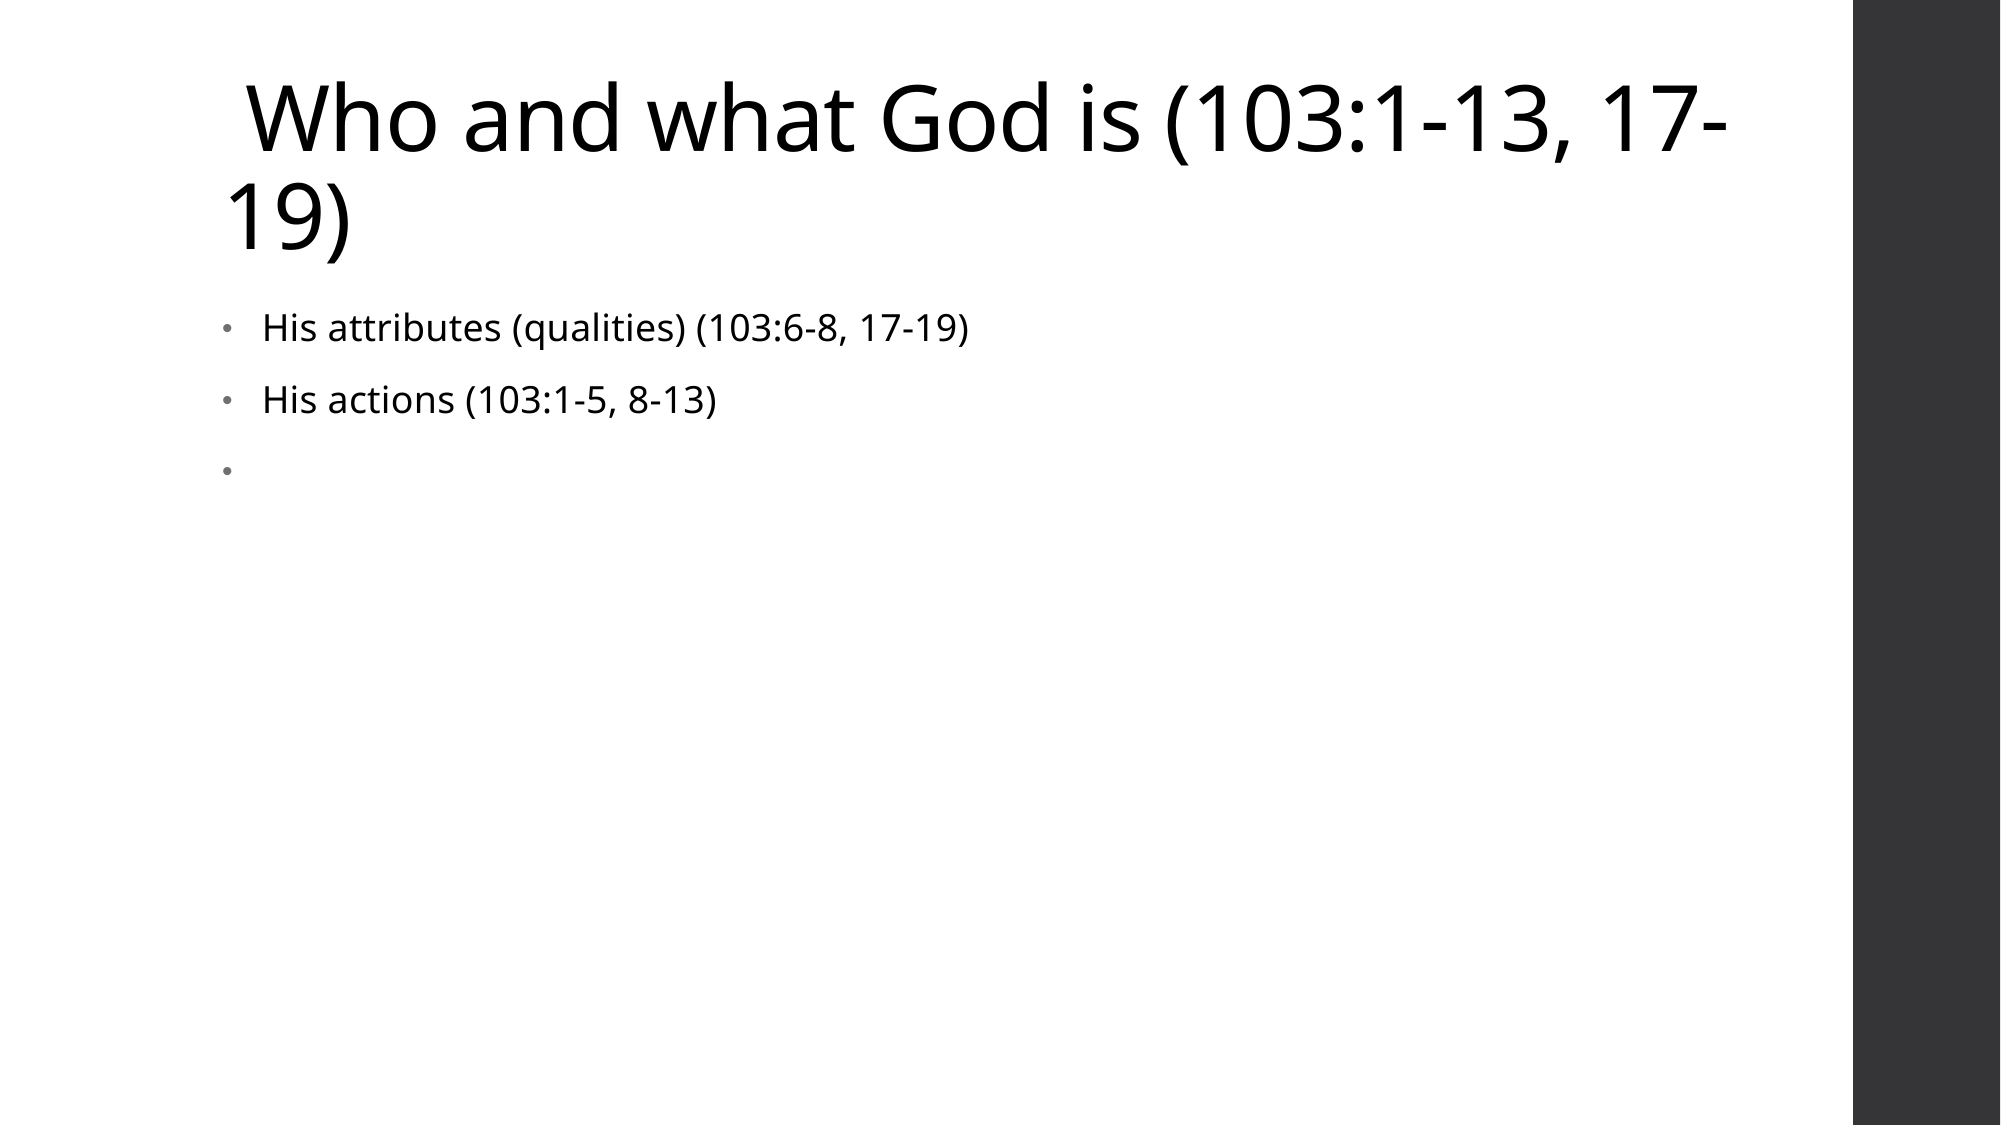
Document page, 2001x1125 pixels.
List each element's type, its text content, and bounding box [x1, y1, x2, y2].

title Who and what God is (103:1-13, 17-19) [206, 60, 1797, 278]
list His attributes (qualities) (103:6-8, 17-19) His actions (103:1-5, 8-13) [206, 299, 1617, 1014]
